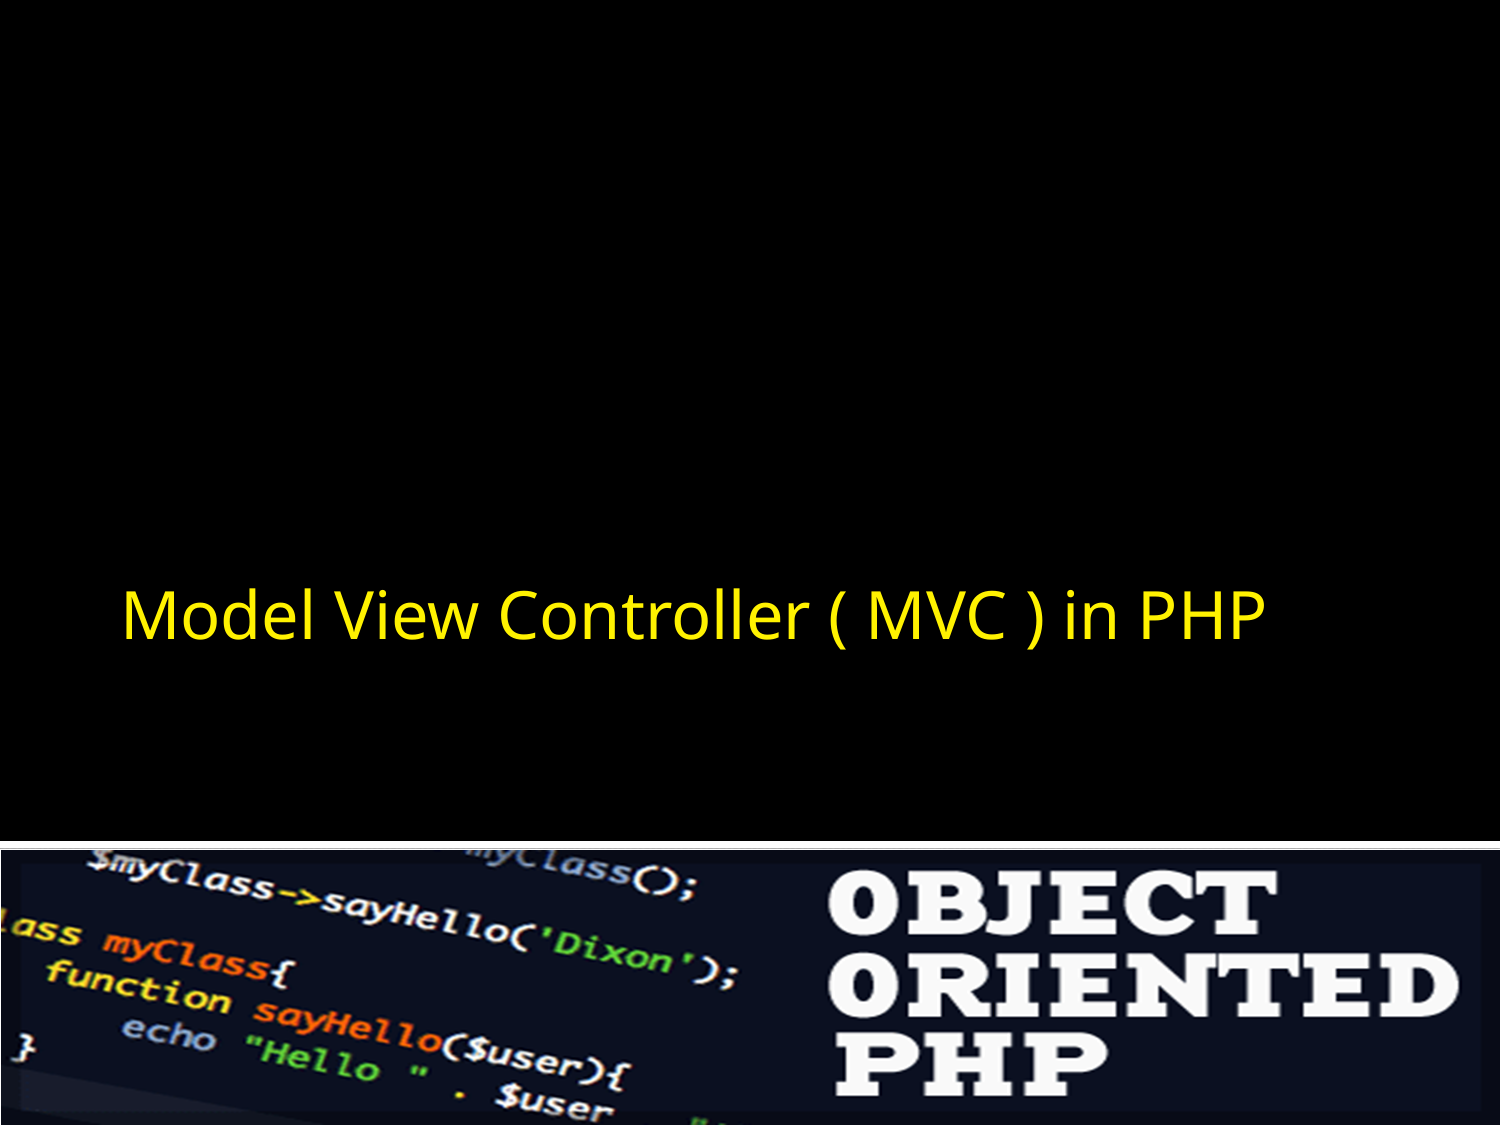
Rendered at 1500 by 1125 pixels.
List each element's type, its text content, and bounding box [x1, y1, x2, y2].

text_box Model View Controller ( MVC ) in PHP [100, 406, 1426, 653]
picture [0, 849, 1500, 1125]
